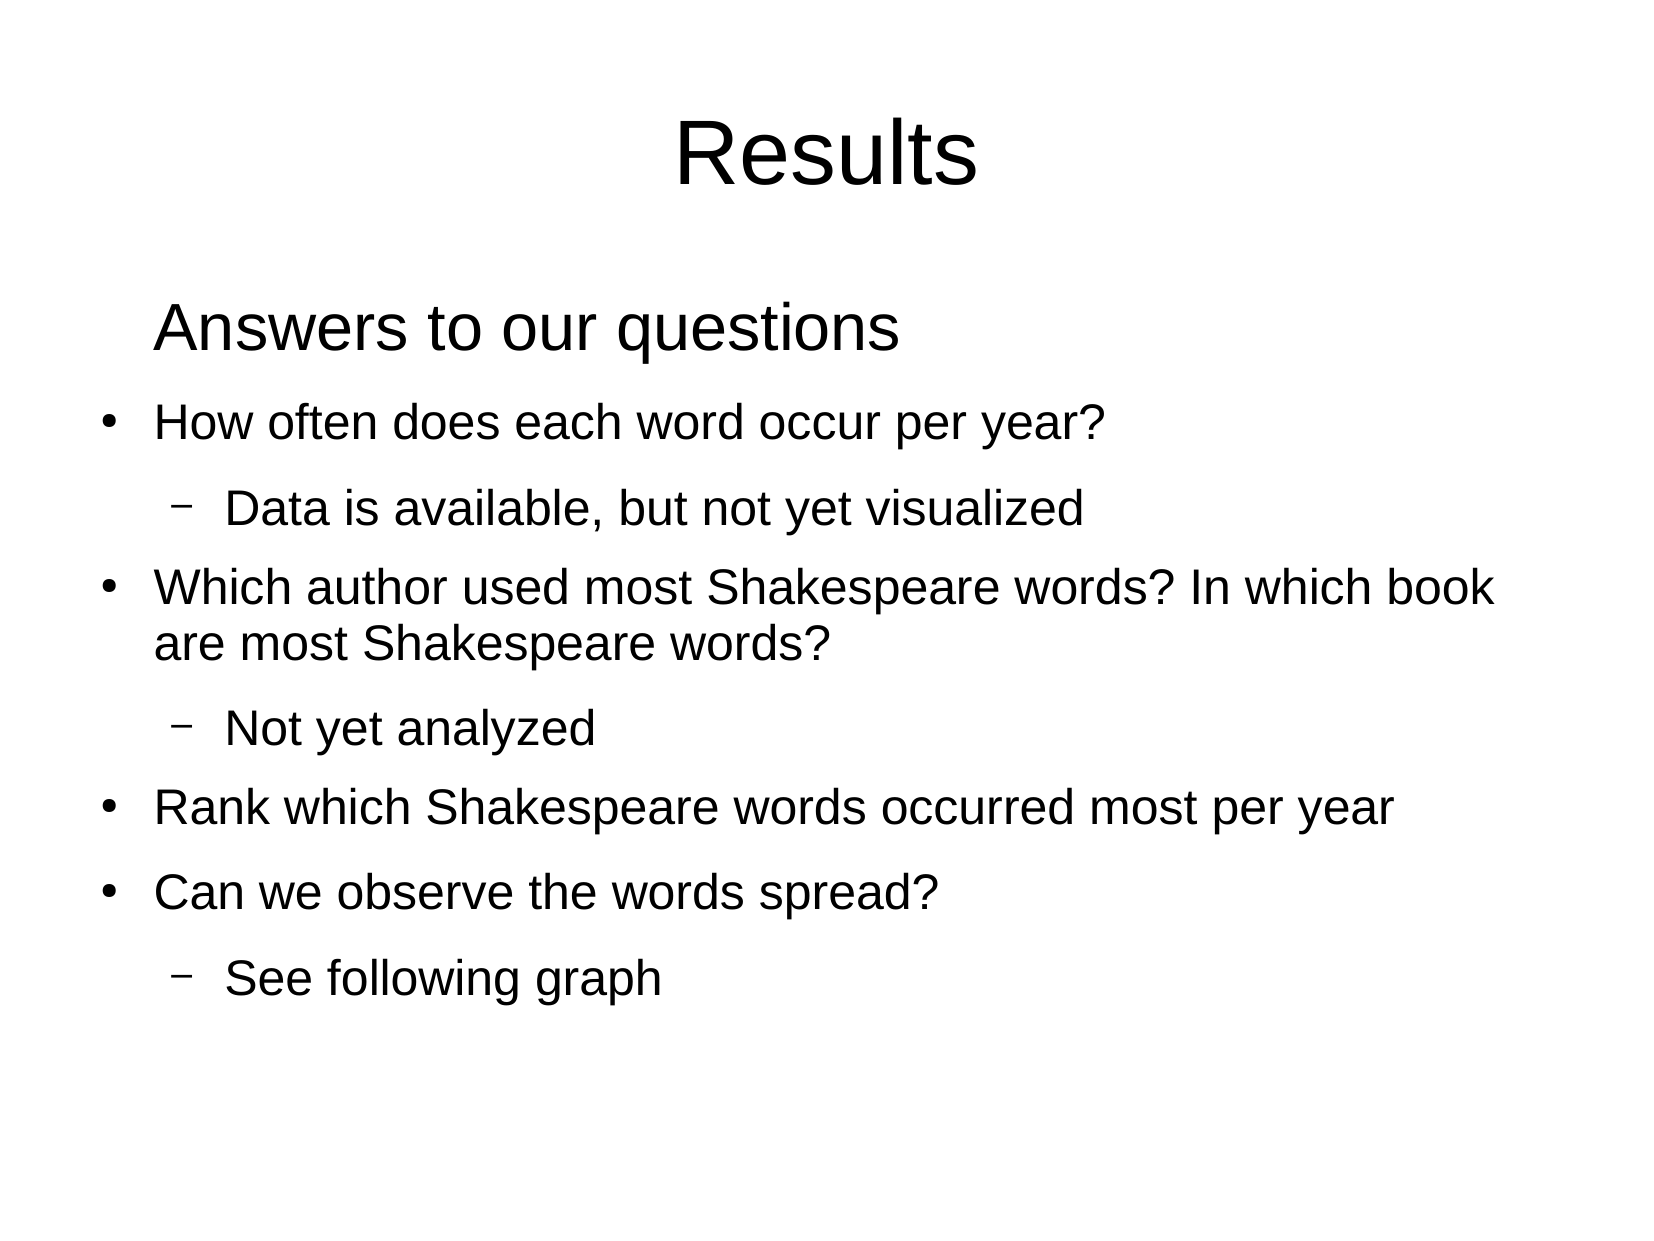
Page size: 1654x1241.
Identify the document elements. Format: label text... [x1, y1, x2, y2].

title Results [82, 49, 1571, 257]
list Answers to our questions How often does each word occur per year? Data is available, but not yet visualized Which author used most Shakespeare words? In which book are most Shakespeare words? Not yet analyzed Rank which Shakespeare words occurred most per year Can we observe the words spread? See following graph [82, 290, 1571, 1010]
